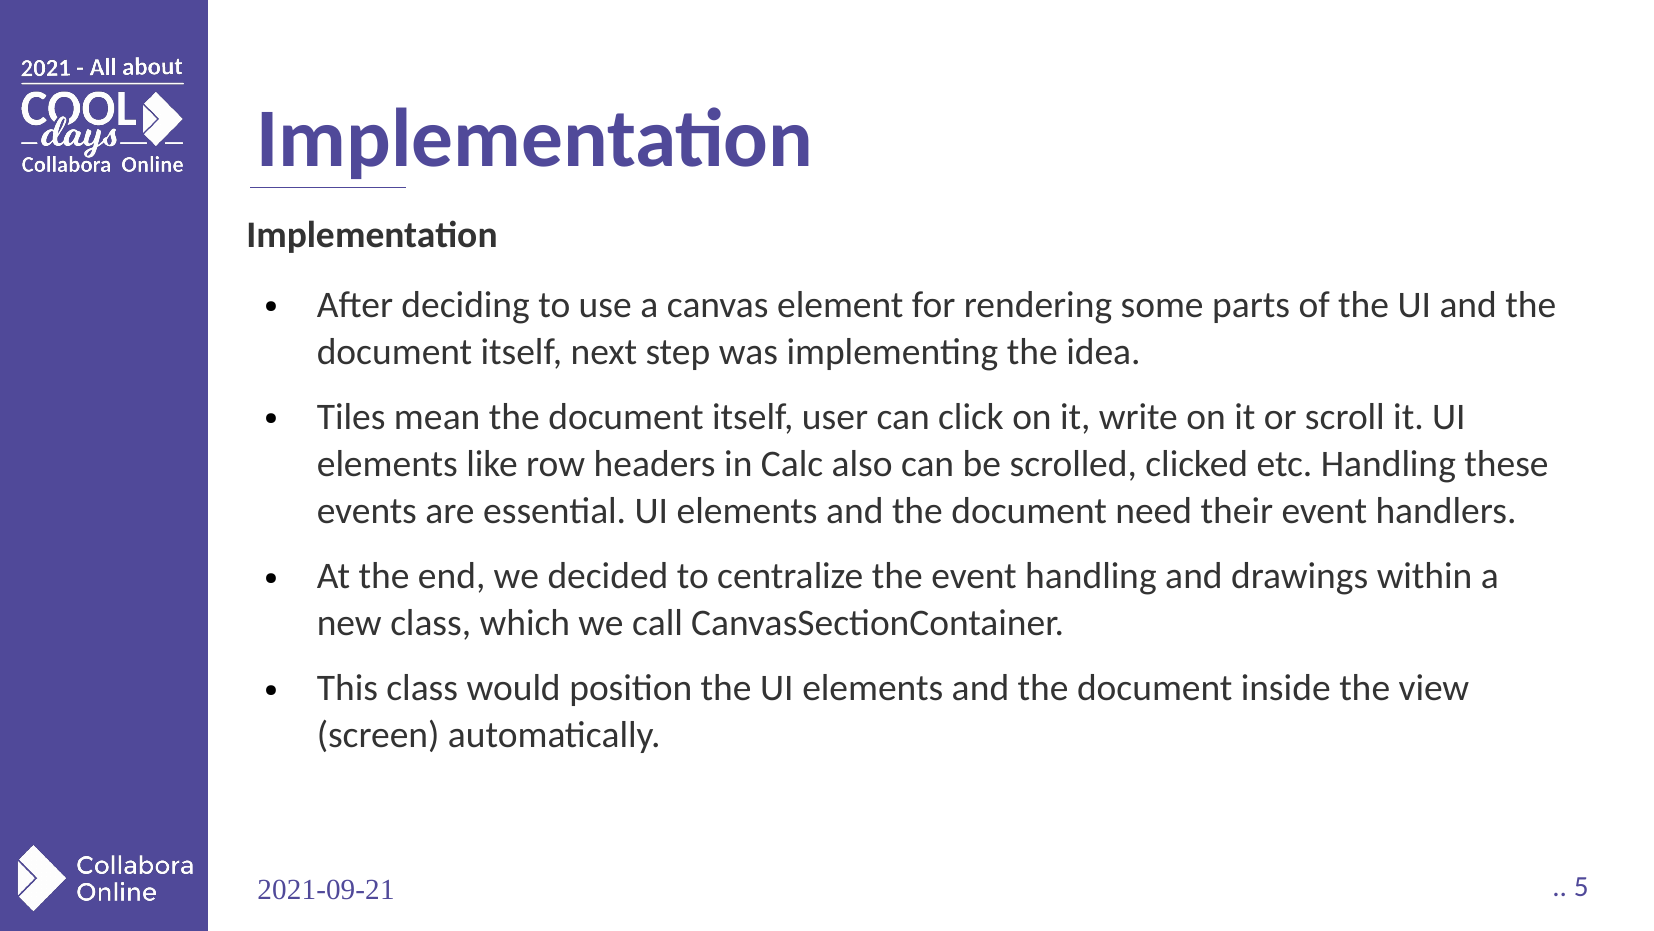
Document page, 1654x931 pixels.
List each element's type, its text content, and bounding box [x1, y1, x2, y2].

list Implementation After deciding to use a canvas element for rendering some parts of the UI and the document itself, next step was implementing the idea. Tiles mean the document itself, user can click on it, write on it or scroll it. UI elements like row headers in Calc also can be scrolled, clicked etc. Handling these events are essential. UI elements and the document need their event handlers. At the end, we decided to centralize the event handling and drawings within a new class, which we call CanvasSectionContainer. This class would position the UI elements and the document inside the view (screen) automatically. [246, 210, 1565, 832]
picture [13, 840, 197, 916]
picture [21, 57, 184, 172]
title Implementation [256, 56, 1654, 188]
